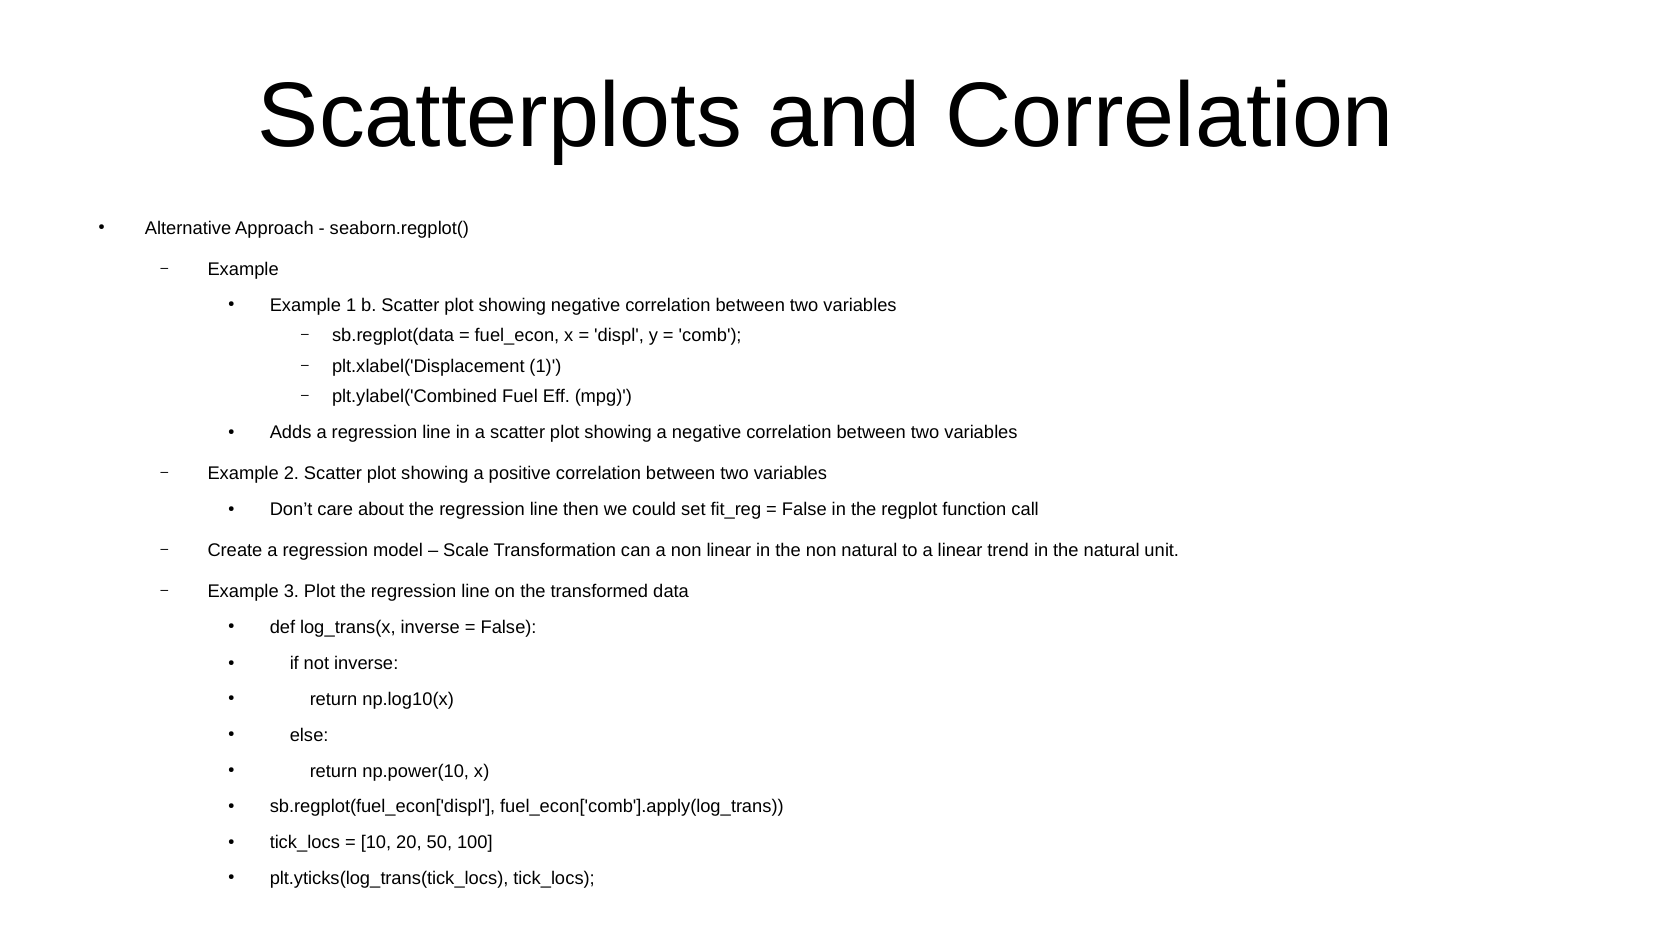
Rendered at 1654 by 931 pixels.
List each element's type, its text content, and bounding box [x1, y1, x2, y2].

title Scatterplots and Correlation [82, 37, 1571, 193]
list Alternative Approach - seaborn.regplot() Example Example 1 b. Scatter plot showing negative correlation between two variables sb.regplot(data = fuel_econ, x = 'displ', y = 'comb'); plt.xlabel('Displacement (1)') plt.ylabel('Combined Fuel Eff. (mpg)') Adds a regression line in a scatter plot showing a negative correlation between two variables Example 2. Scatter plot showing a positive correlation between two variables Don’t care about the regression line then we could set fit_reg = False in the regplot function call Create a regression model – Scale Transformation can a non linear in the non natural to a linear trend in the natural unit. Example 3. Plot the regression line on the transformed data def log_trans(x, inverse = False): if not inverse: return np.log10(x) else: return np.power(10, x) sb.regplot(fuel_econ['displ'], fuel_econ['comb'].apply(log_trans)) tick_locs = [10, 20, 50, 100] plt.yticks(log_trans(tick_locs), tick_locs); [82, 217, 1621, 901]
